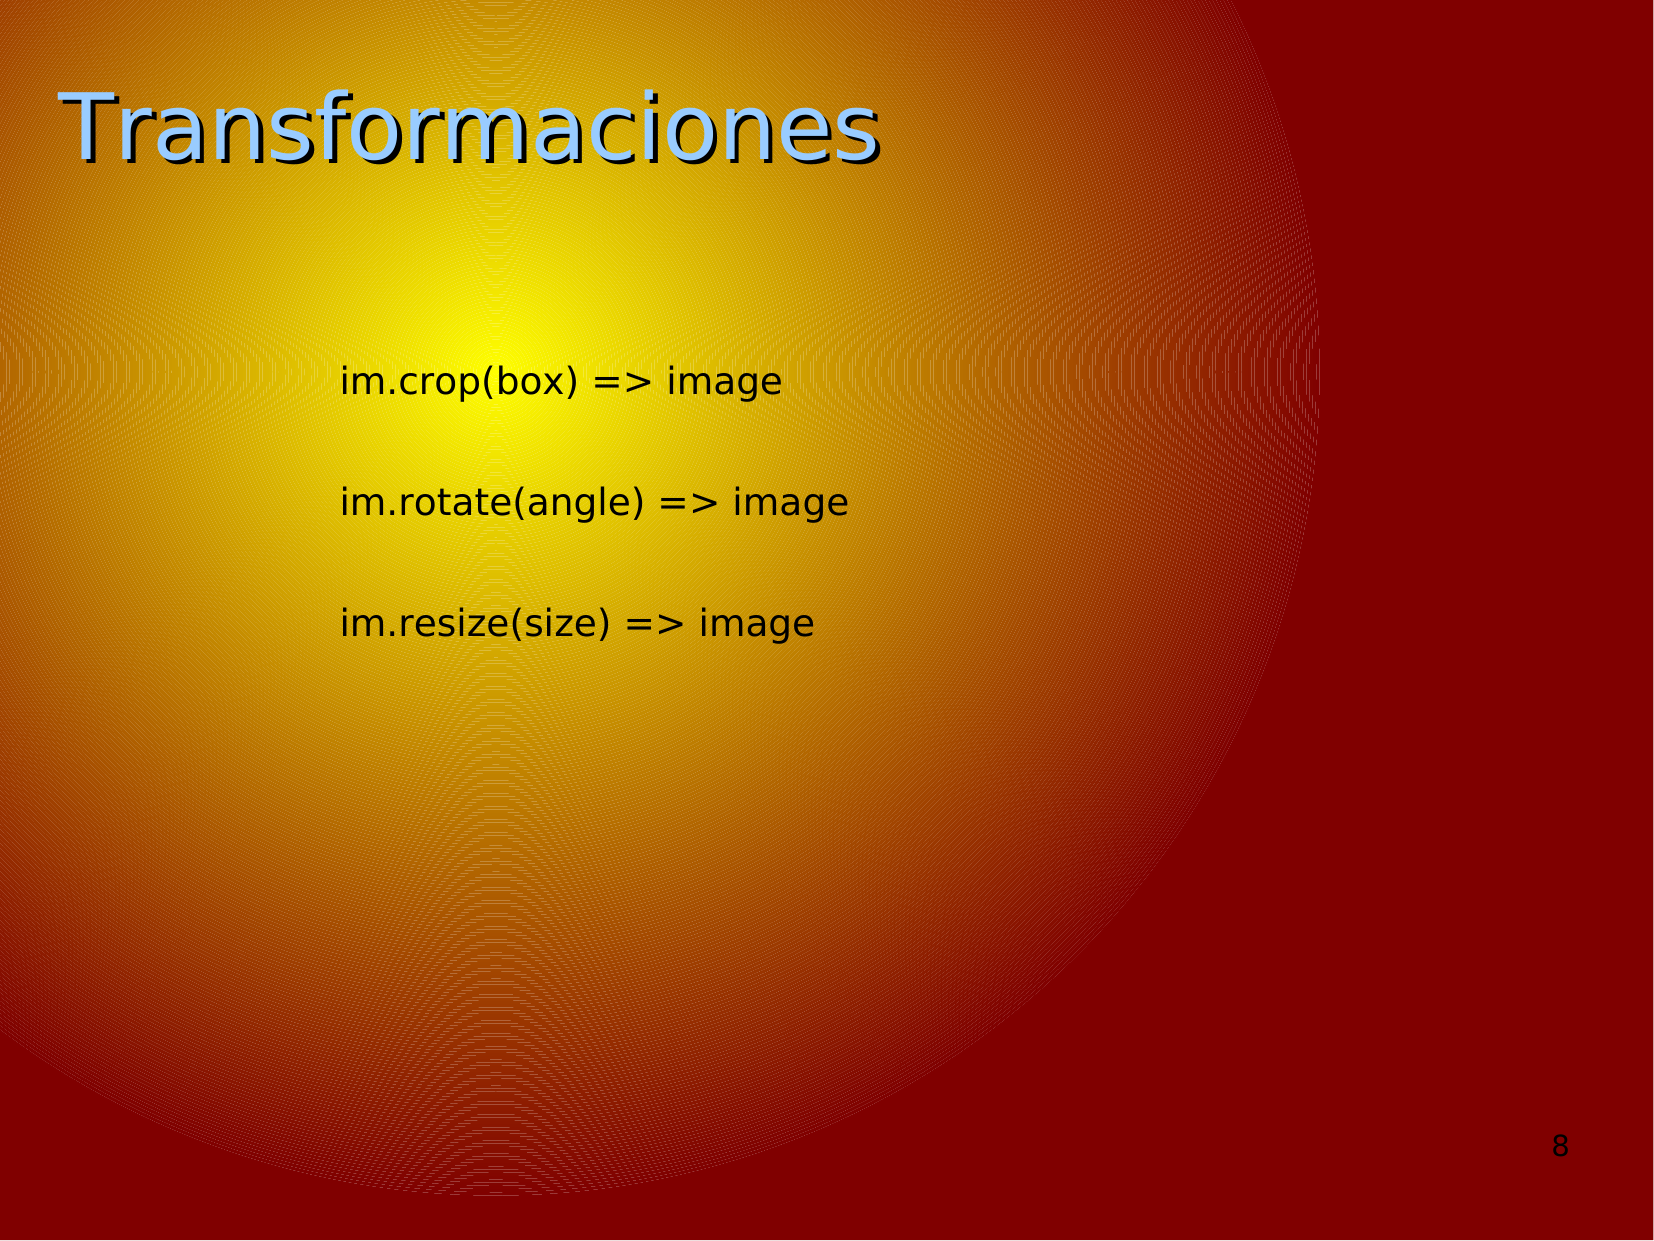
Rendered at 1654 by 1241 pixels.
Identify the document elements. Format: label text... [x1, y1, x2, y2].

text_box im.crop(box) => image im.rotate(angle) => image im.resize(size) => image [324, 354, 865, 696]
title Transformaciones [59, 29, 1547, 228]
